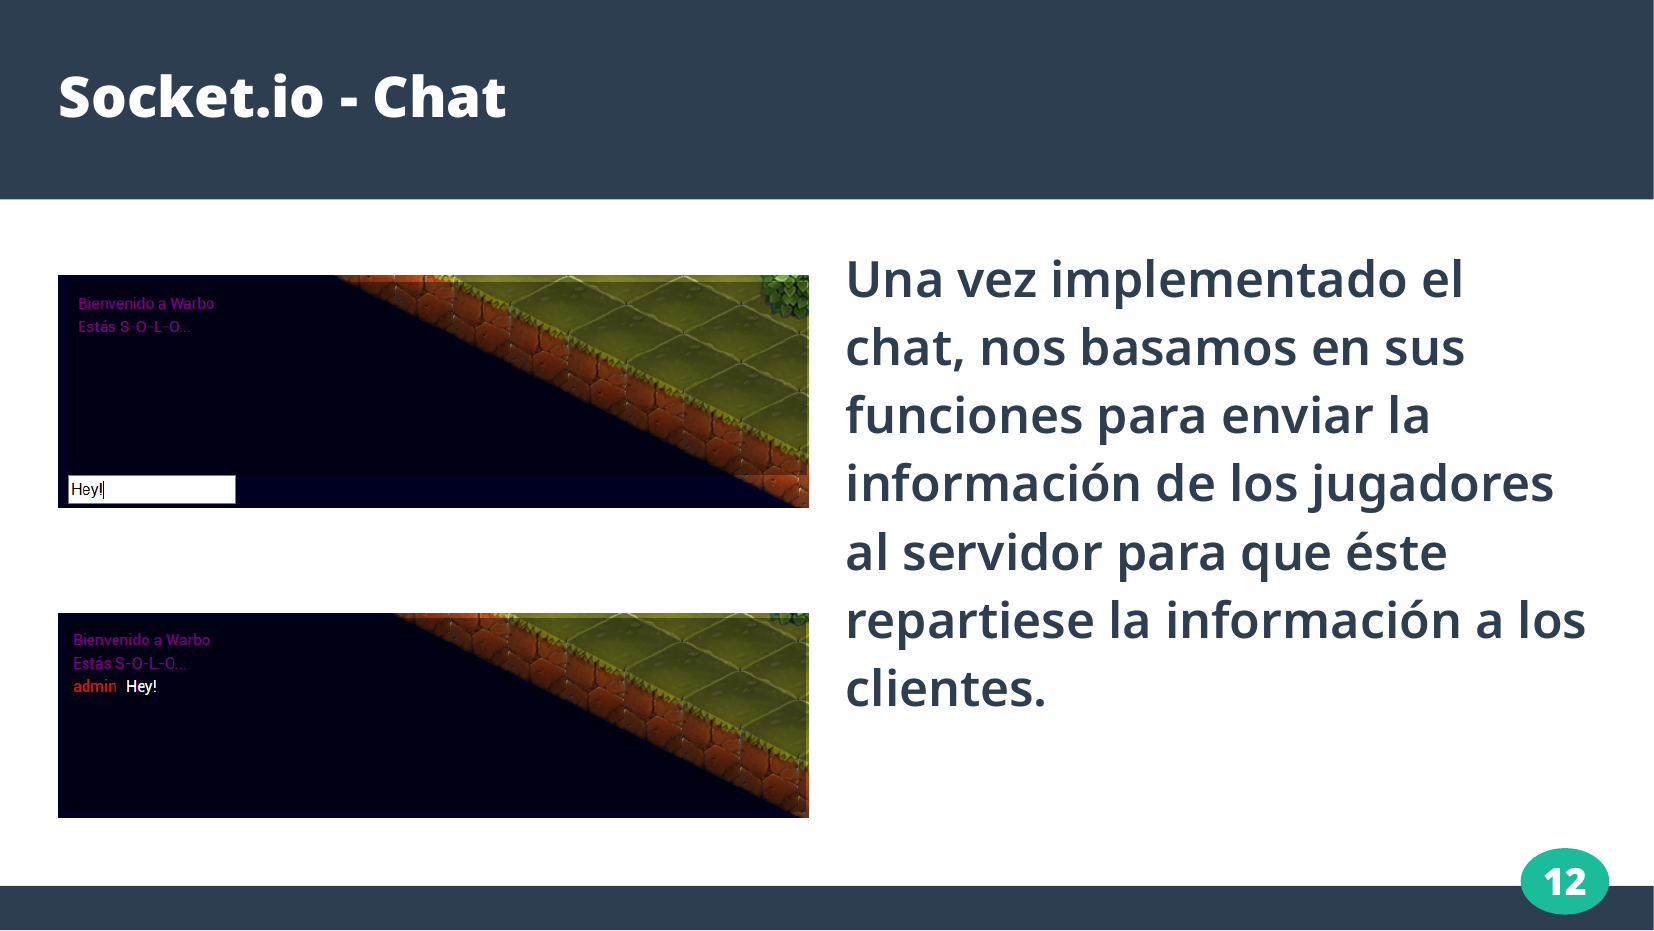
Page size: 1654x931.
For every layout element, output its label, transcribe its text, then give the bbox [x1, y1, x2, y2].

picture [58, 613, 809, 818]
title Socket.io - Chat [59, 37, 1595, 155]
picture [58, 275, 809, 508]
list Una vez implementado el chat, nos basamos en sus funciones para enviar la información de los jugadores al servidor para que éste repartiese la información a los clientes. [845, 243, 1596, 864]
